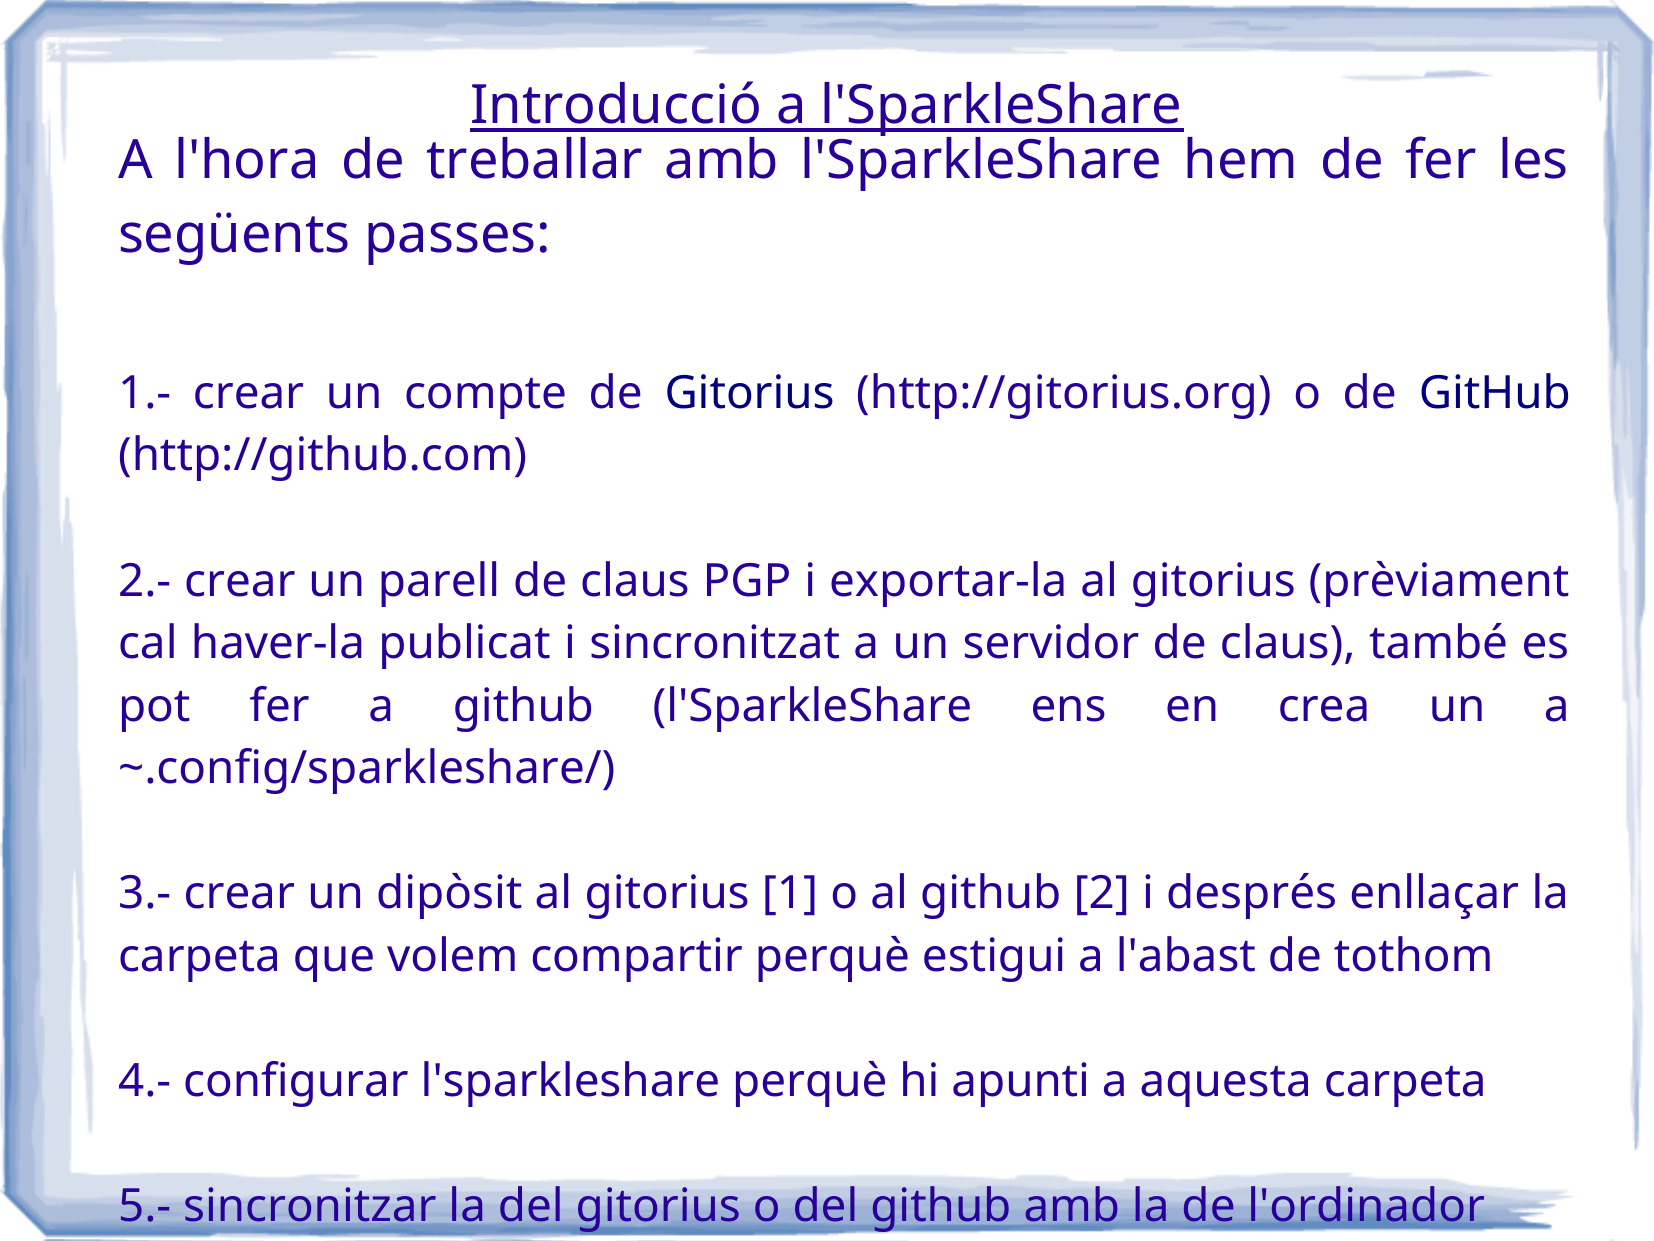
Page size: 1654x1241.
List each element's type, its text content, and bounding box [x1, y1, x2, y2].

subtitle A l'hora de treballar amb l'SparkleShare hem de fer les següents passes: 1.- crear un compte de Gitorius (http://gitorius.org) o de GitHub (http://github.com) 2.- crear un parell de claus PGP i exportar-la al gitorius (prèviament cal haver-la publicat i sincronitzat a un servidor de claus), també es pot fer a github (l'SparkleShare ens en crea un a ~.config/sparkleshare/) 3.- crear un dipòsit al gitorius [1] o al github [2] i després enllaçar la carpeta que volem compartir perquè estigui a l'abast de tothom 4.- configurar l'sparkleshare perquè hi apunti a aquesta carpeta 5.- sincronitzar la del gitorius o del github amb la de l'ordinador [118, 219, 1571, 1137]
picture [0, 0, 1654, 1241]
title Introducció a l'SparkleShare [82, 56, 1571, 148]
